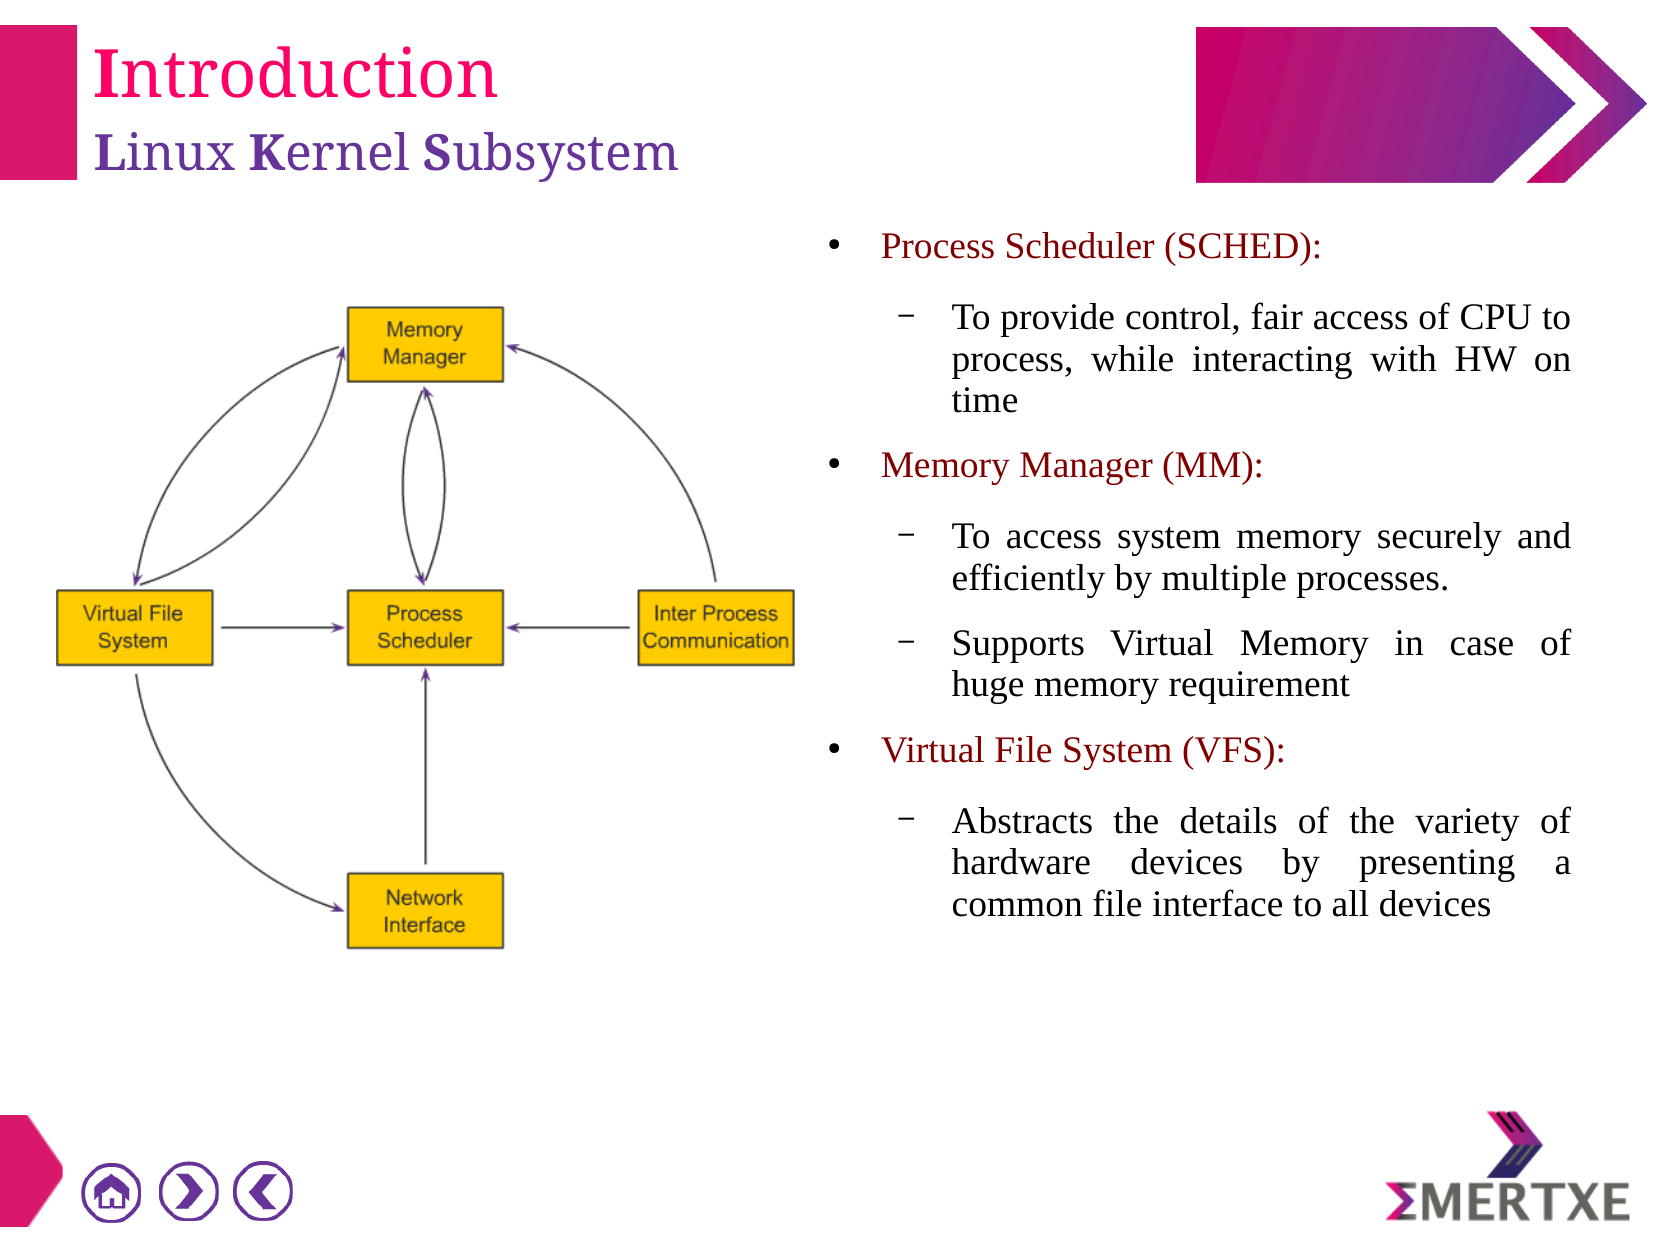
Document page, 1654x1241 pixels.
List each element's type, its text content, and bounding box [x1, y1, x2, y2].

list Process Scheduler (SCHED): To provide control, fair access of CPU to process, while interacting with HW on time Memory Manager (MM): To access system memory securely and efficiently by multiple processes. Supports Virtual Memory in case of huge memory requirement Virtual File System (VFS): Abstracts the details of the variety of hardware devices by presenting a common file interface to all devices [810, 225, 1573, 1081]
picture [233, 1161, 293, 1221]
title Introduction Linux Kernel Subsystem [93, 2, 1571, 210]
picture [1385, 1107, 1631, 1221]
picture [1571, 27, 1647, 183]
picture [56, 306, 796, 950]
picture [81, 1163, 141, 1223]
picture [159, 1161, 219, 1221]
